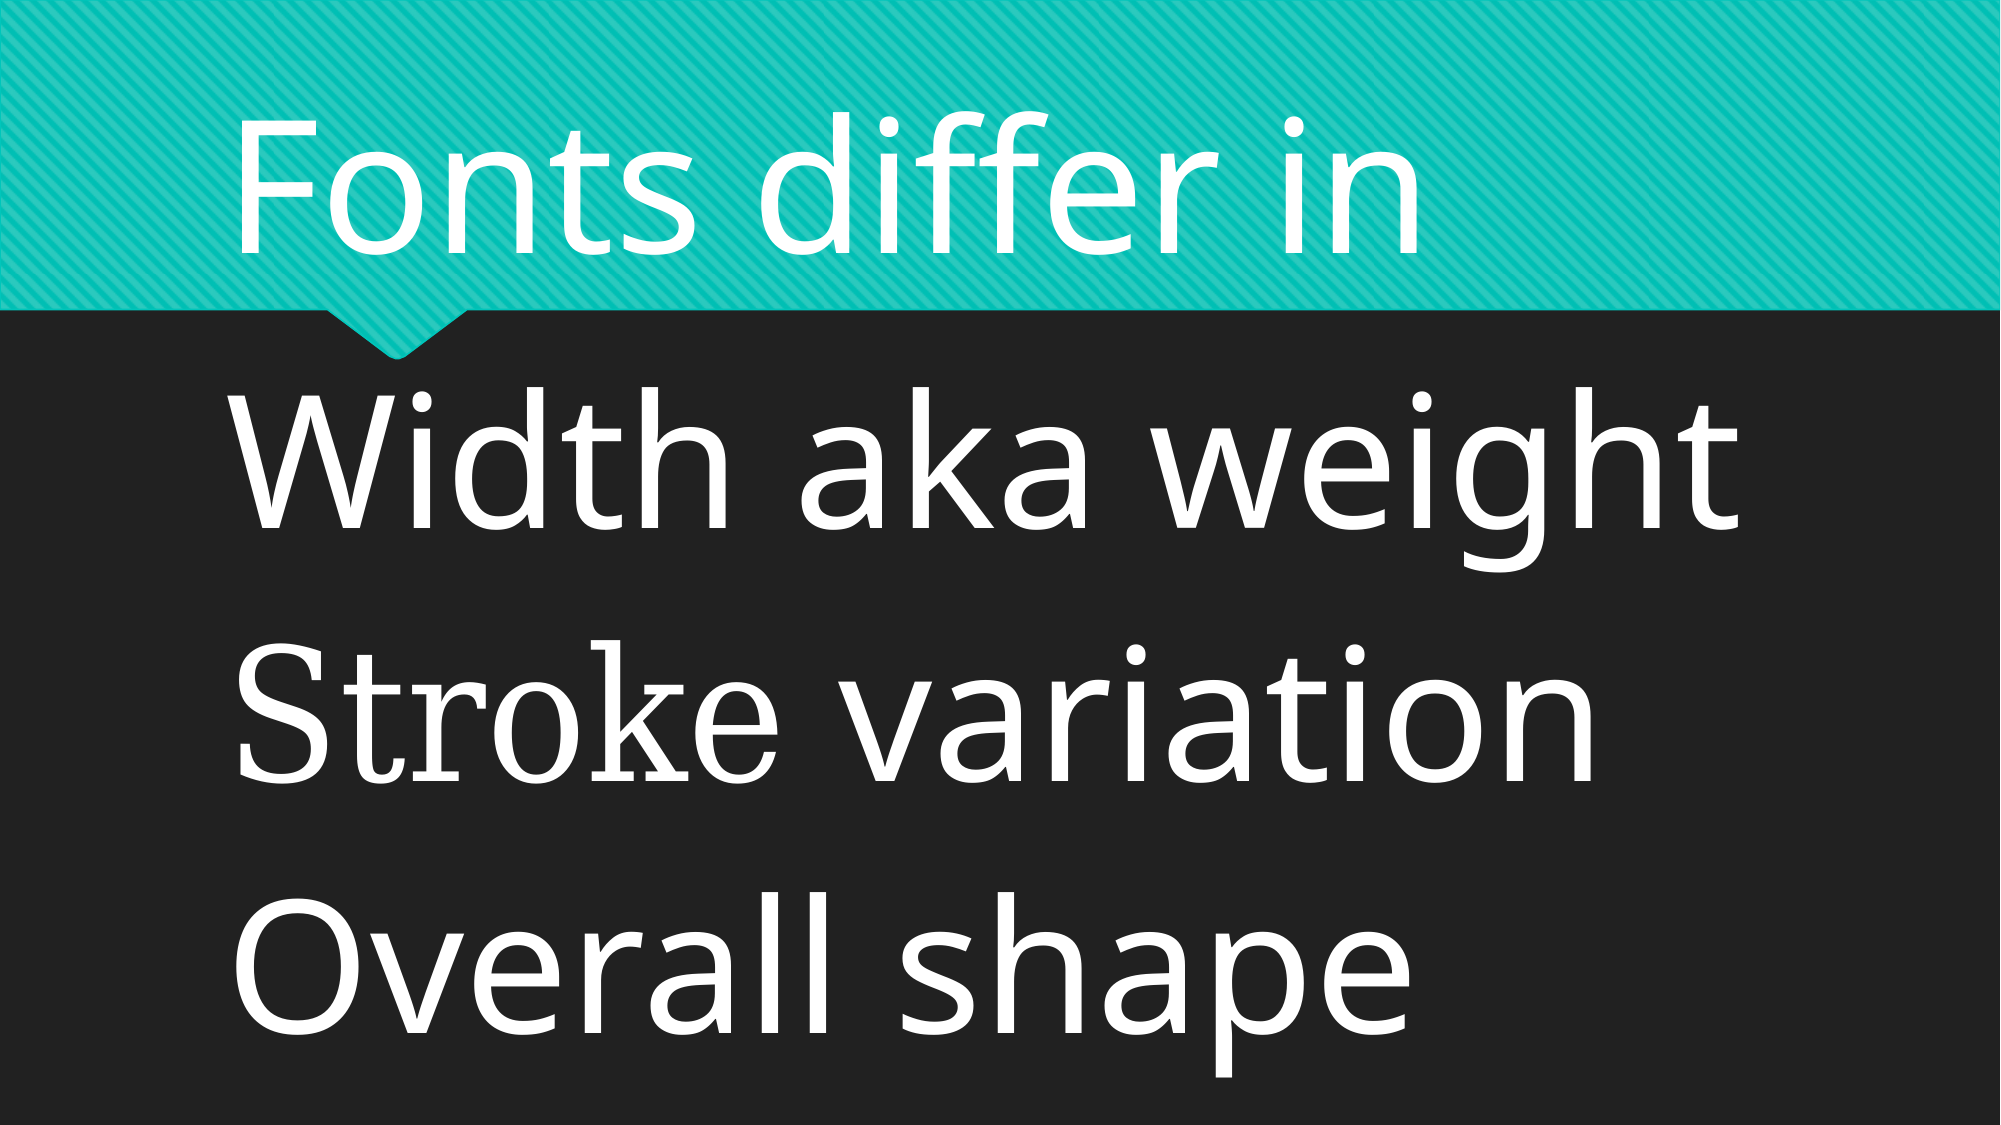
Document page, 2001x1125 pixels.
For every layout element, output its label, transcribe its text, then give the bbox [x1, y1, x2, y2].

title Fonts differ in [224, 74, 1959, 290]
subtitle Width aka weight Stroke variation Overall shape [225, 109, 1981, 1125]
picture [1, 1, 1999, 308]
